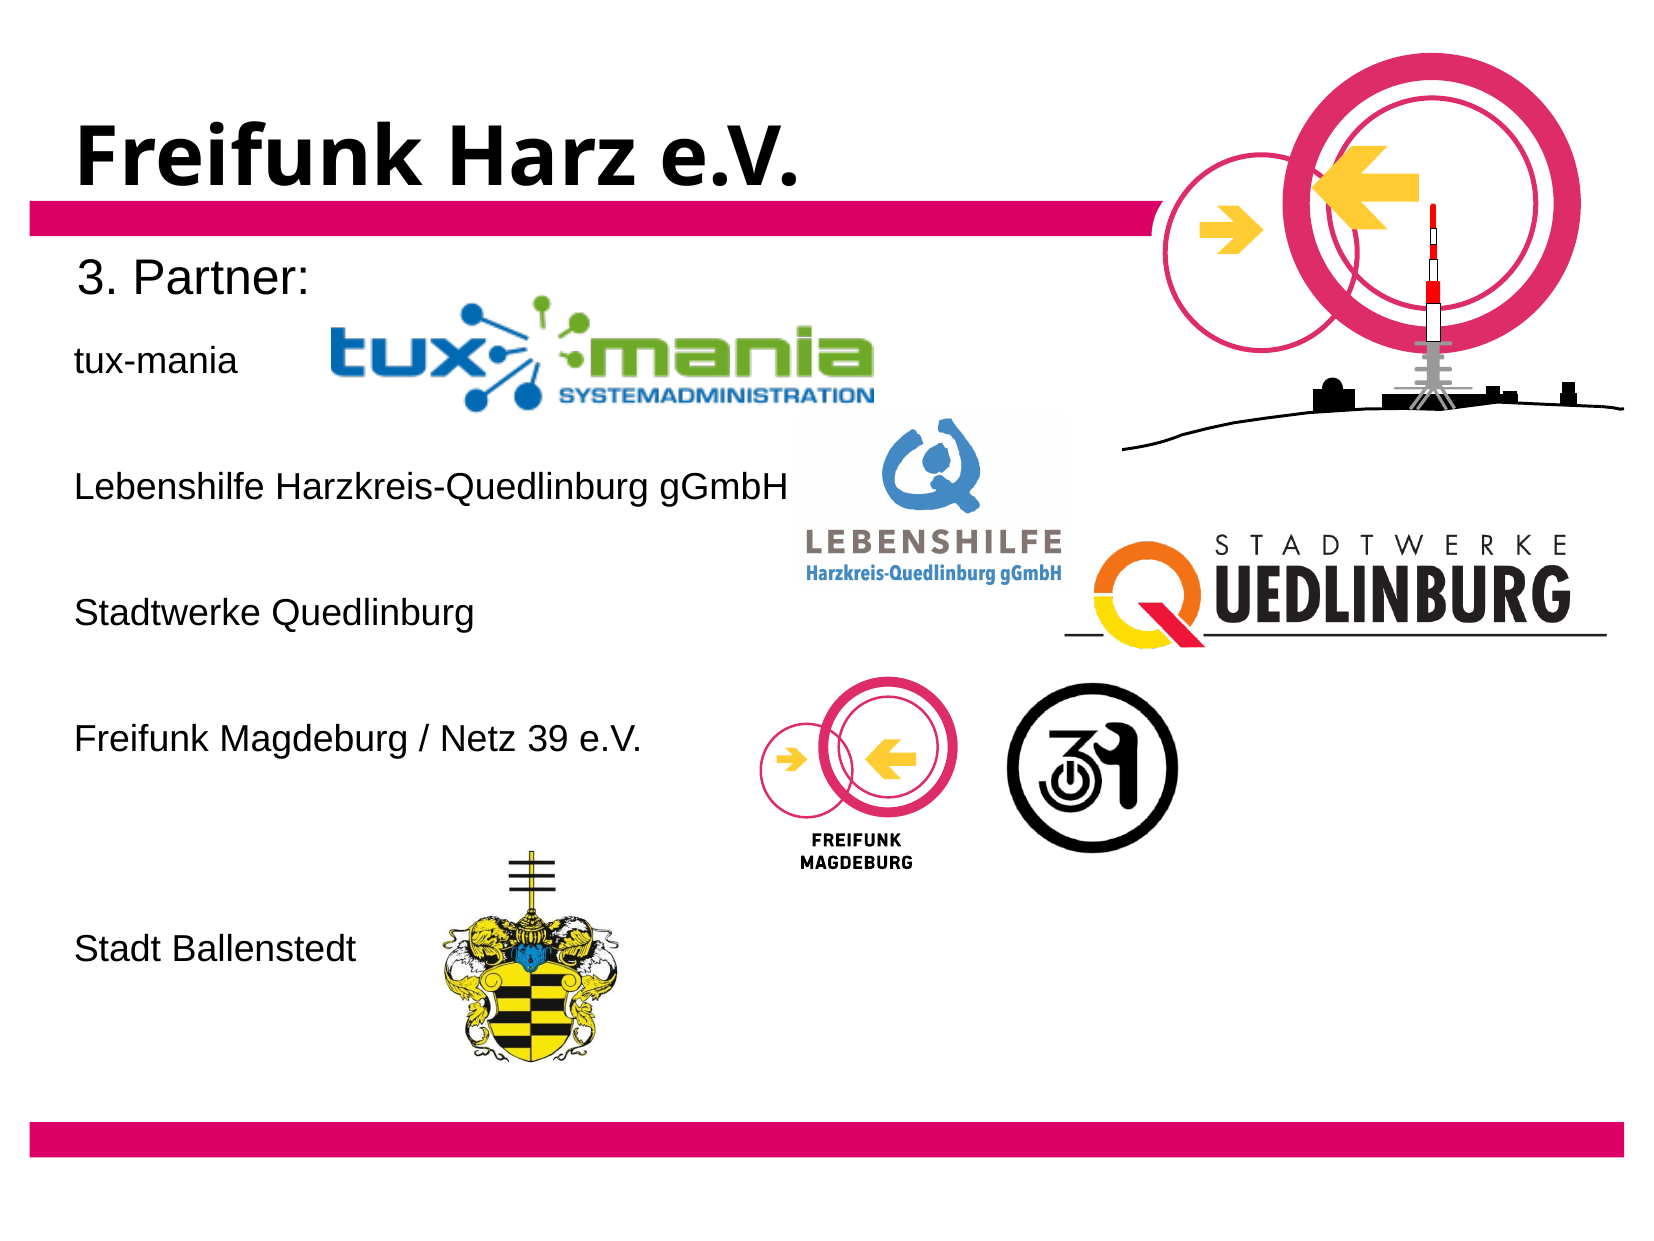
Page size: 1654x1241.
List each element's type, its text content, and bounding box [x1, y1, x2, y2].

picture [1003, 679, 1182, 857]
text_box tux-mania Lebenshilfe Harzkreis-Quedlinburg gGmbH Stadtwerke Quedlinburg Freifunk Magdeburg / Netz 39 e.V. Stadt Ballenstedt [59, 332, 1595, 1105]
subtitle 3. Partner: [76, 218, 697, 332]
picture [442, 850, 619, 1063]
picture [738, 649, 975, 886]
text_box tux-mania Lebenshilfe Harzkreis-Quedlinburg gGmbH Stadtwerke Quedlinburg Freifunk Magdeburg / Netz 39 e.V. Stadt Ballenstedt [874, 332, 1595, 531]
picture [331, 295, 1609, 652]
